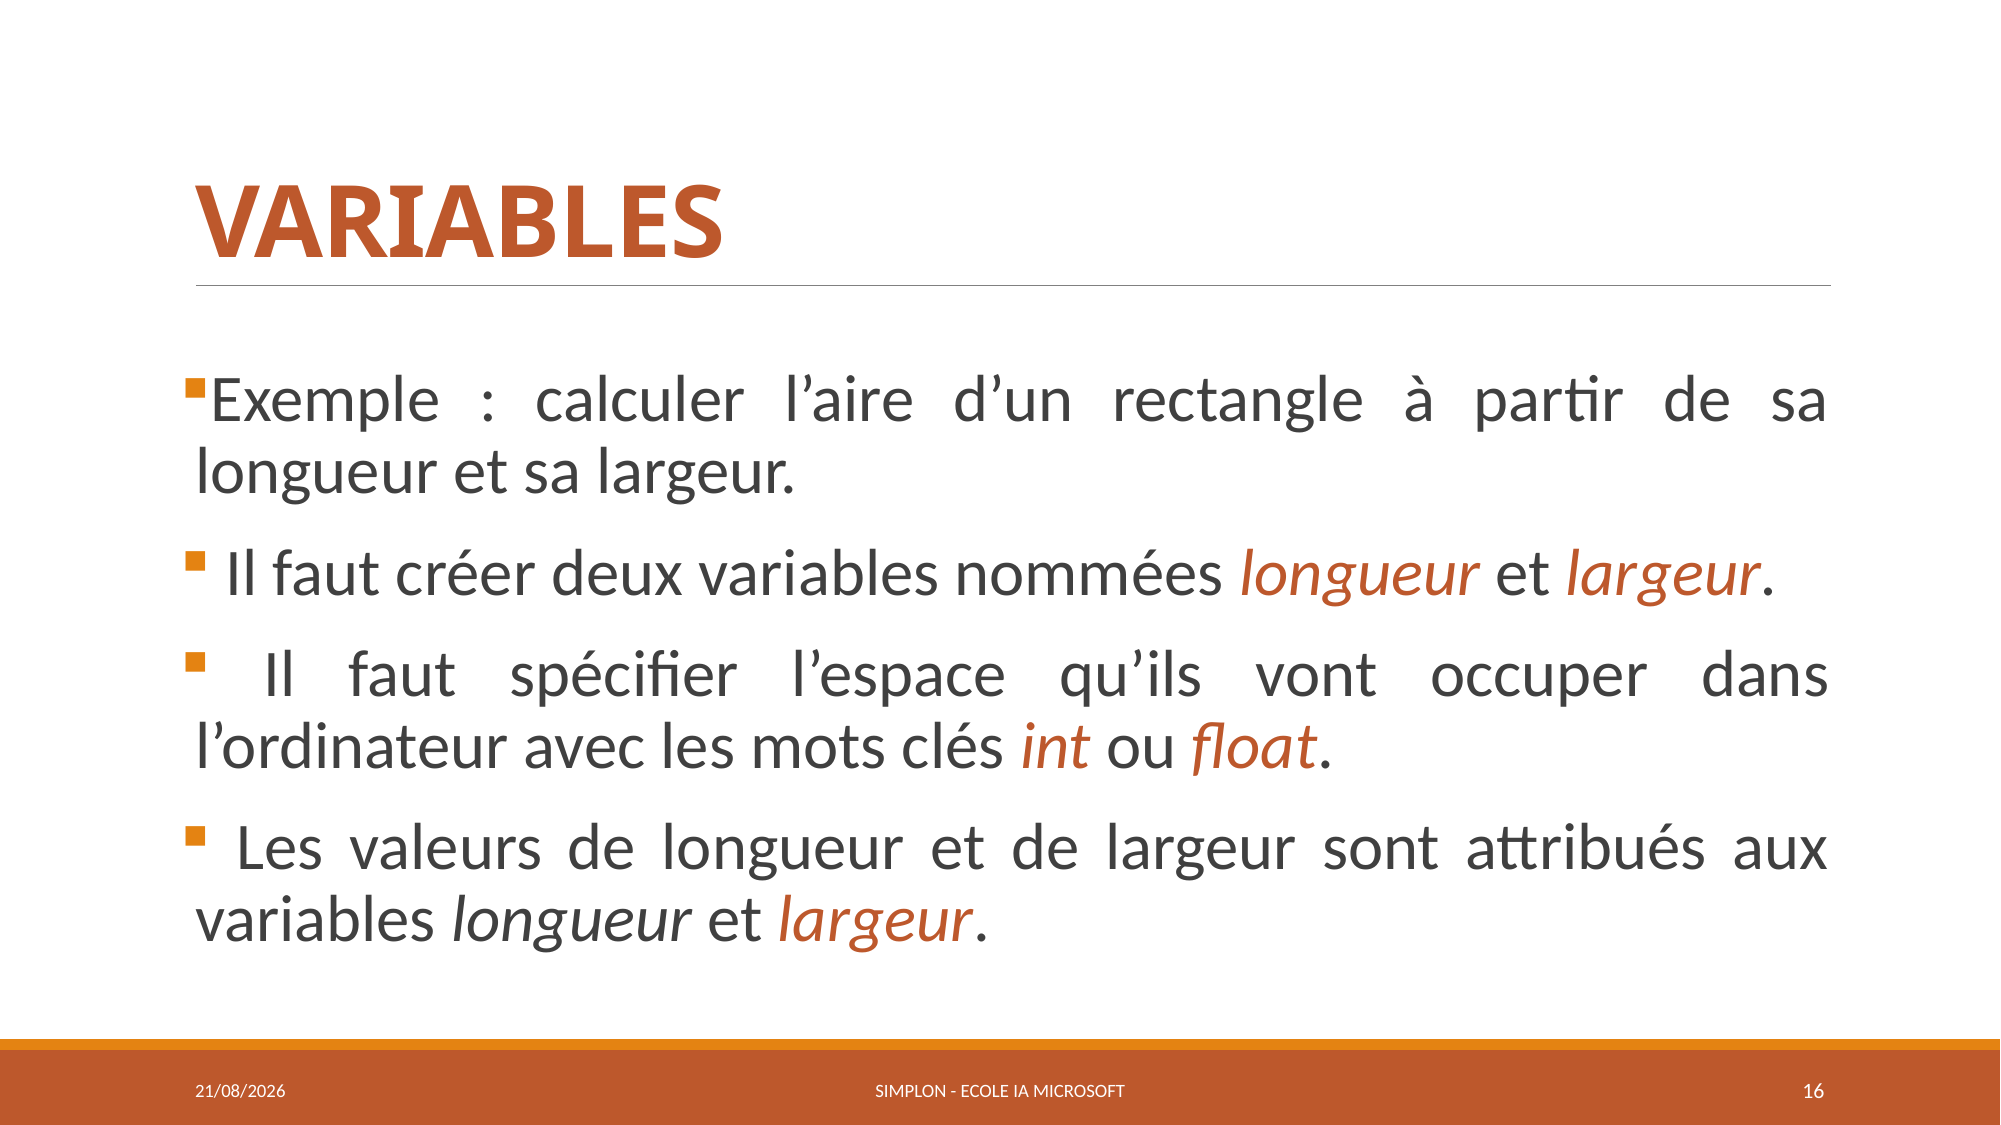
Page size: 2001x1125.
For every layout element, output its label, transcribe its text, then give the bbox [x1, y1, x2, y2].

slide_number 16/01/2020 [180, 1059, 586, 1120]
title VARIABLES [180, 47, 1830, 285]
list Exemple : calculer l’aire d’un rectangle à partir de sa longueur et sa largeur. Il faut créer deux variables nommées longueur et largeur. Il faut spécifier l’espace qu’ils vont occuper dans l’ordinateur avec les mots clés int ou float. Les valeurs de longueur et de largeur sont attribués aux variables longueur et largeur. [180, 302, 1830, 976]
slide_number <numéro> [1624, 1059, 1840, 1120]
footer Simplon - Ecole IA Microsoft [604, 1059, 1396, 1120]
